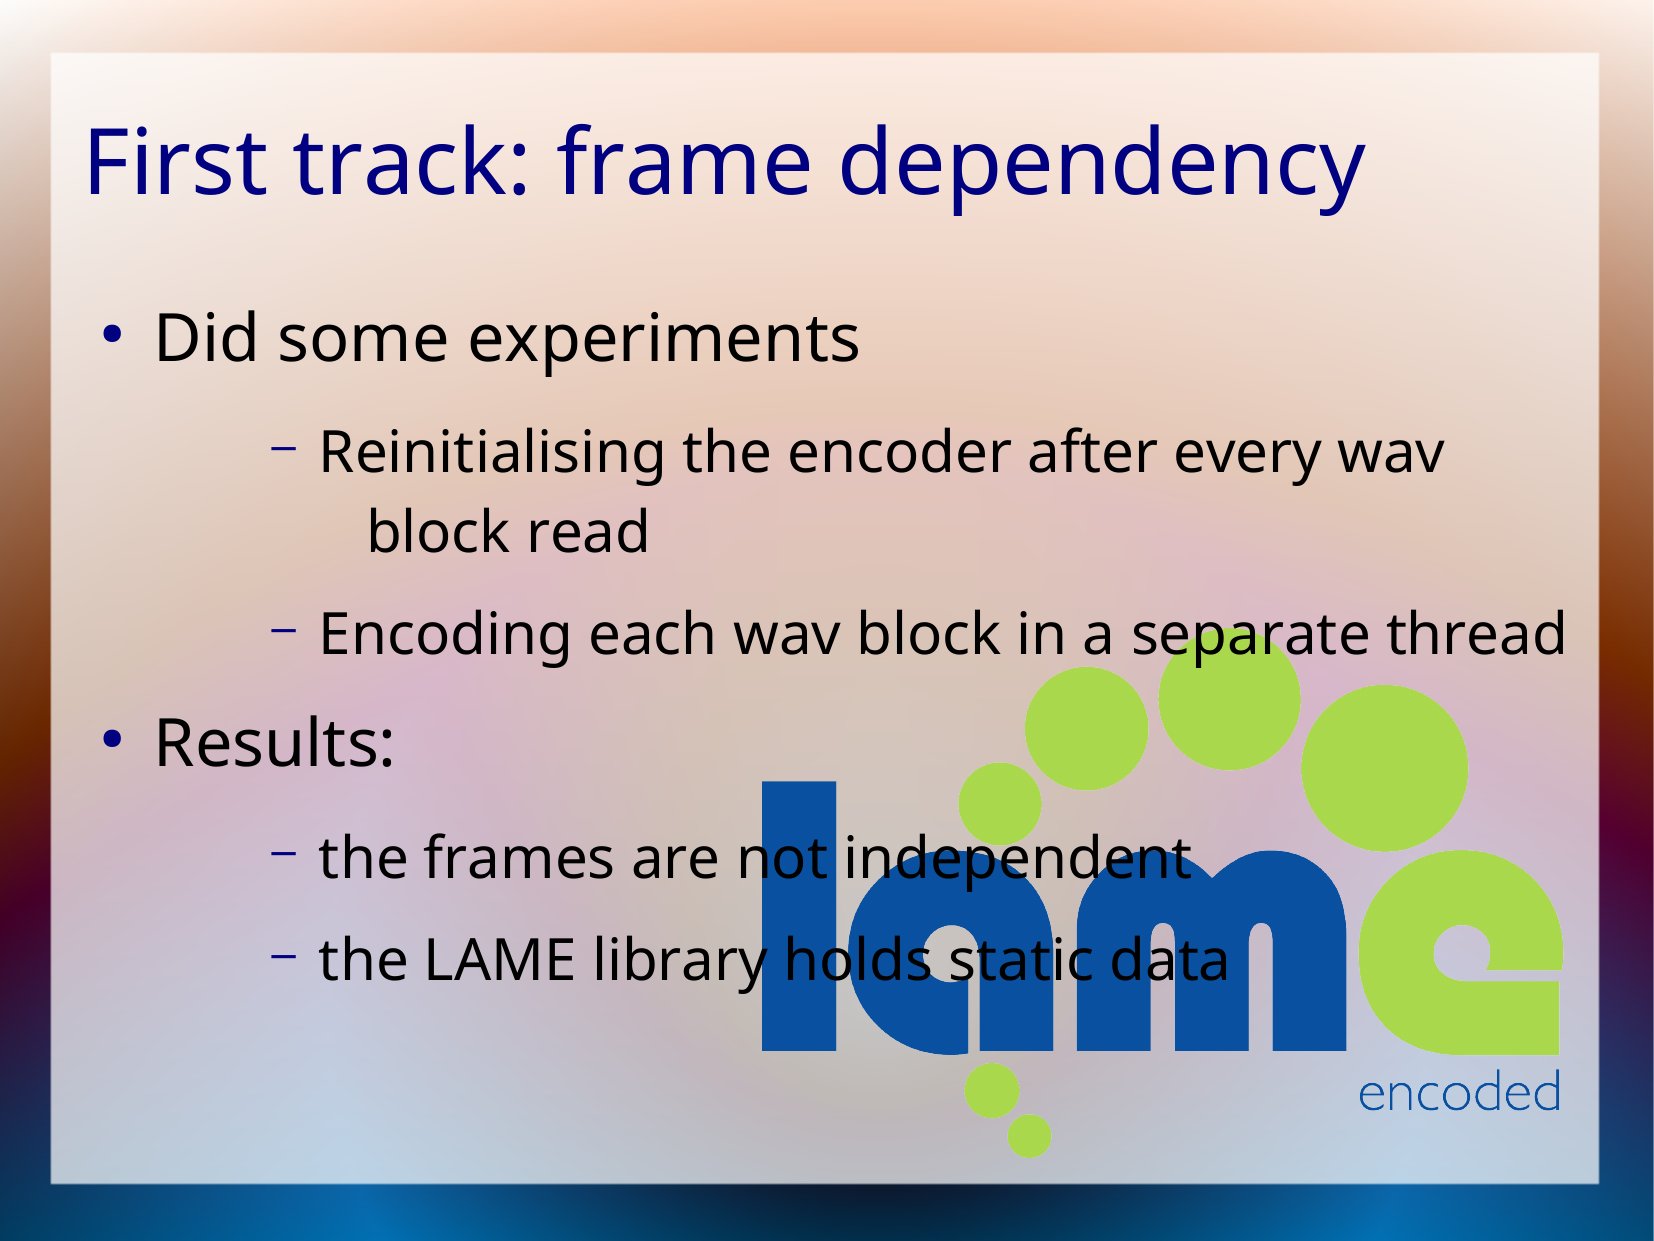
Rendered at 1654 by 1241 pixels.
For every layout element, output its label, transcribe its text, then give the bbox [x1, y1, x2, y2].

list Did some experiments Reinitialising the encoder after every wav block read Encoding each wav block in a separate thread Results: the frames are not independent the LAME library holds static data [82, 290, 1571, 1019]
picture [0, 0, 1654, 1241]
title First track: frame dependency [82, 62, 1571, 256]
